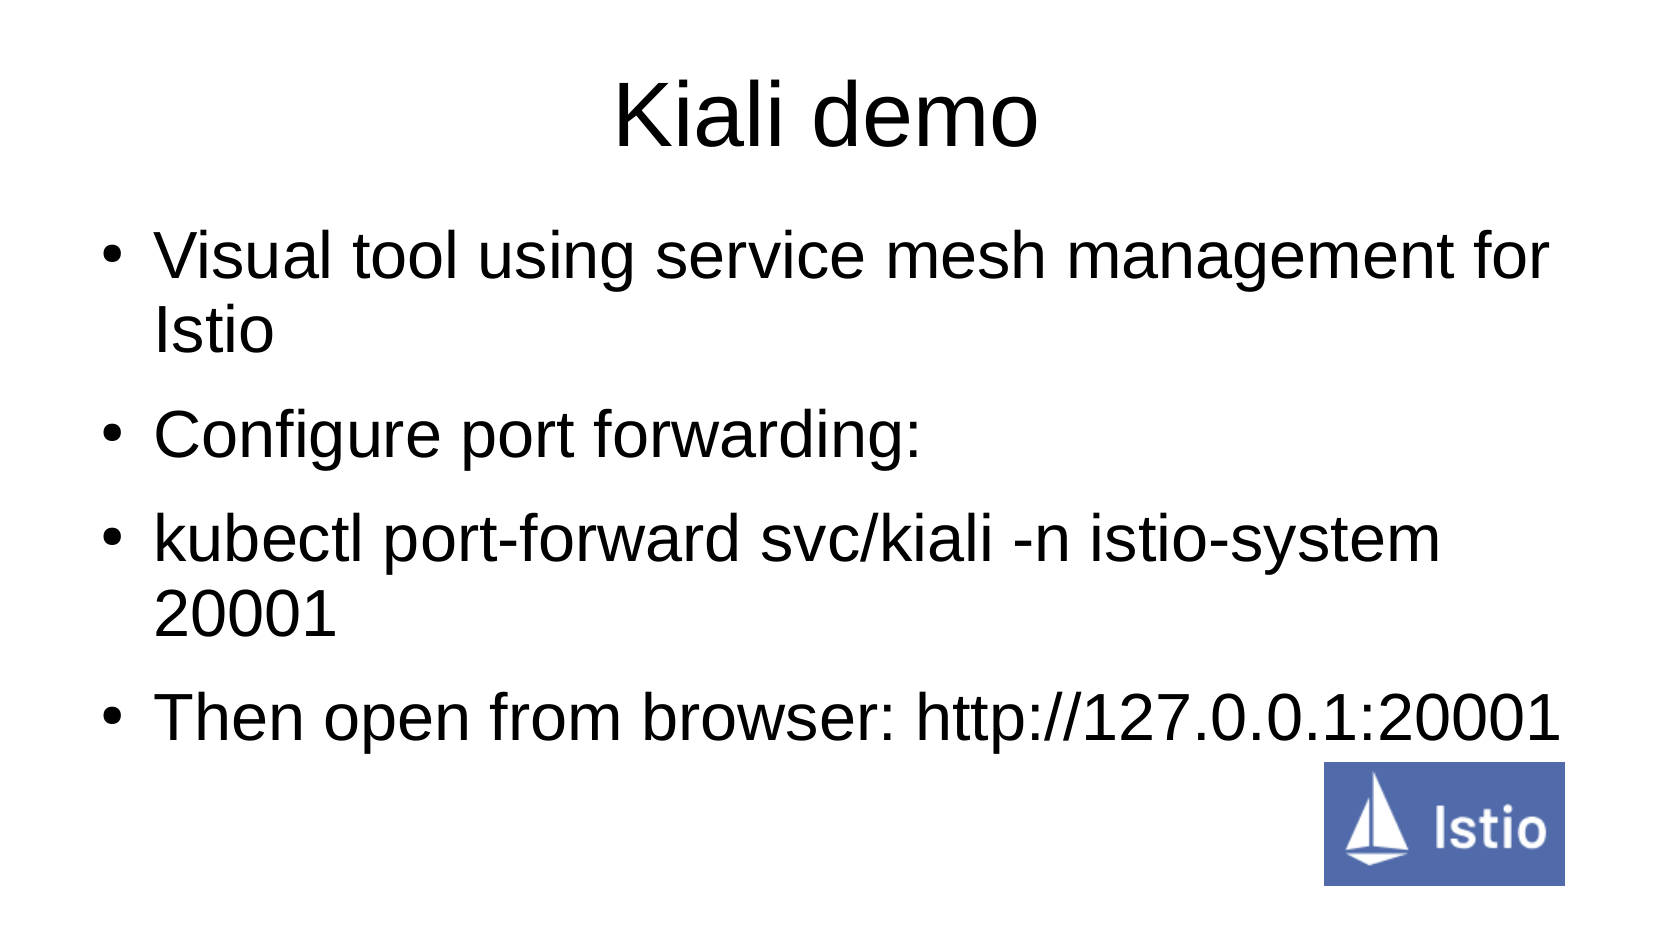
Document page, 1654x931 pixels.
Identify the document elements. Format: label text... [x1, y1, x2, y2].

title Kiali demo [82, 37, 1571, 193]
picture [1324, 762, 1565, 886]
list Visual tool using service mesh management for Istio Configure port forwarding: kubectl port-forward svc/kiali -n istio-system 20001 Then open from browser: http://127.0.0.1:20001 [82, 217, 1571, 758]
